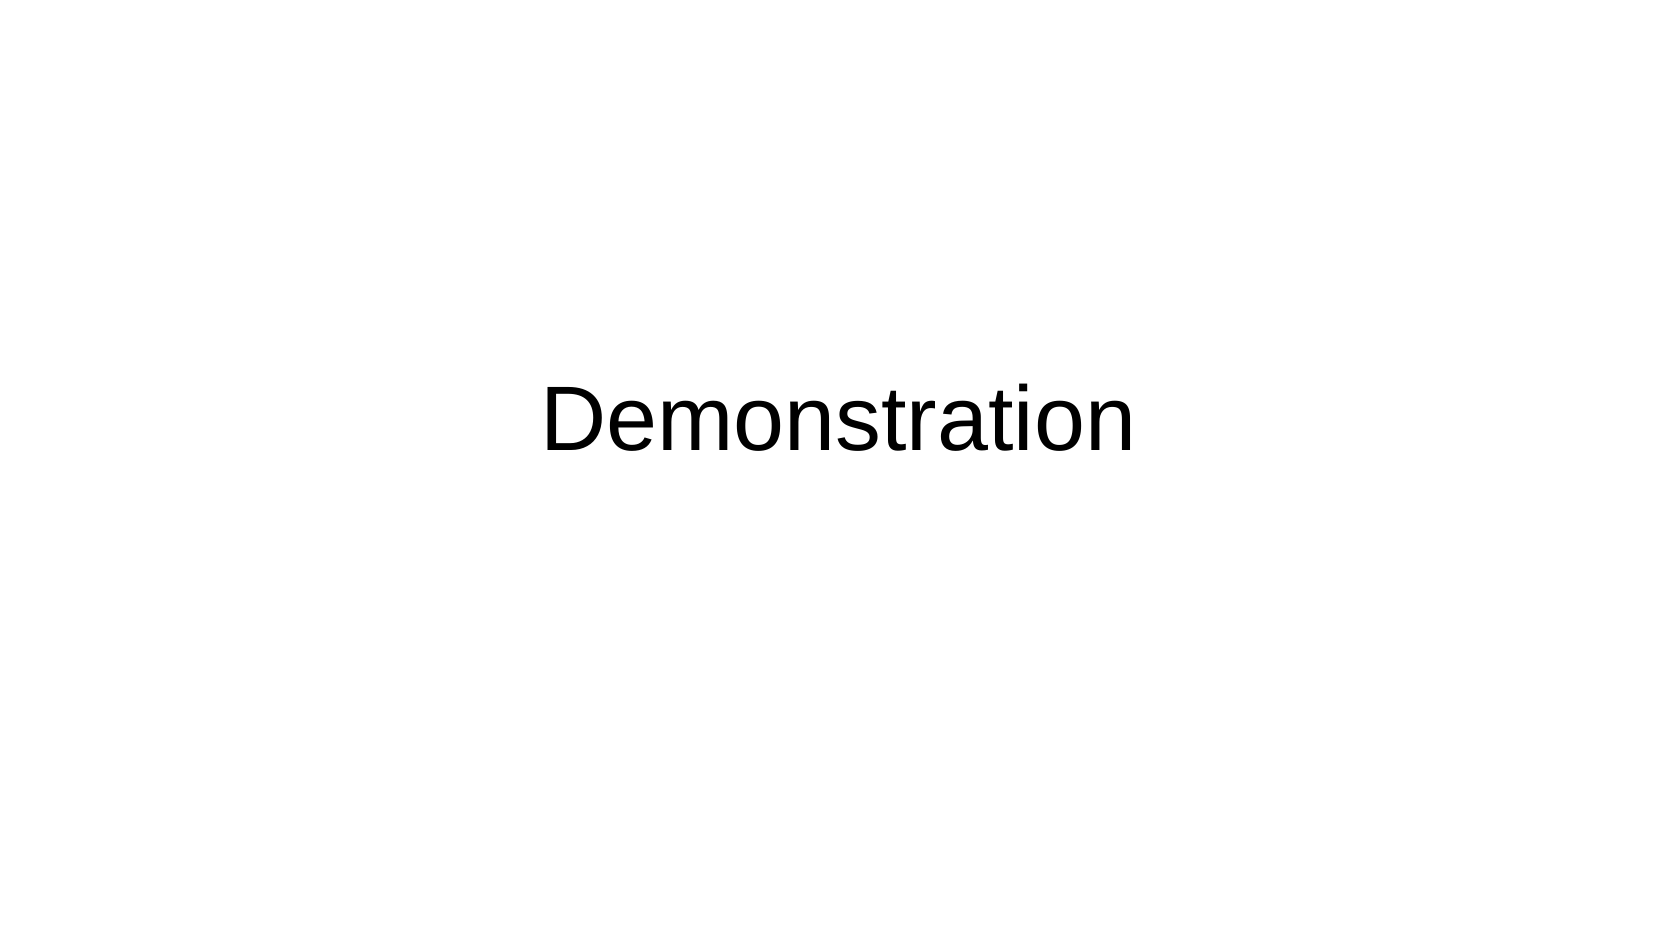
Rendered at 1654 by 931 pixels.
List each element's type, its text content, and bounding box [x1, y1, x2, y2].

title Demonstration [94, 340, 1583, 497]
